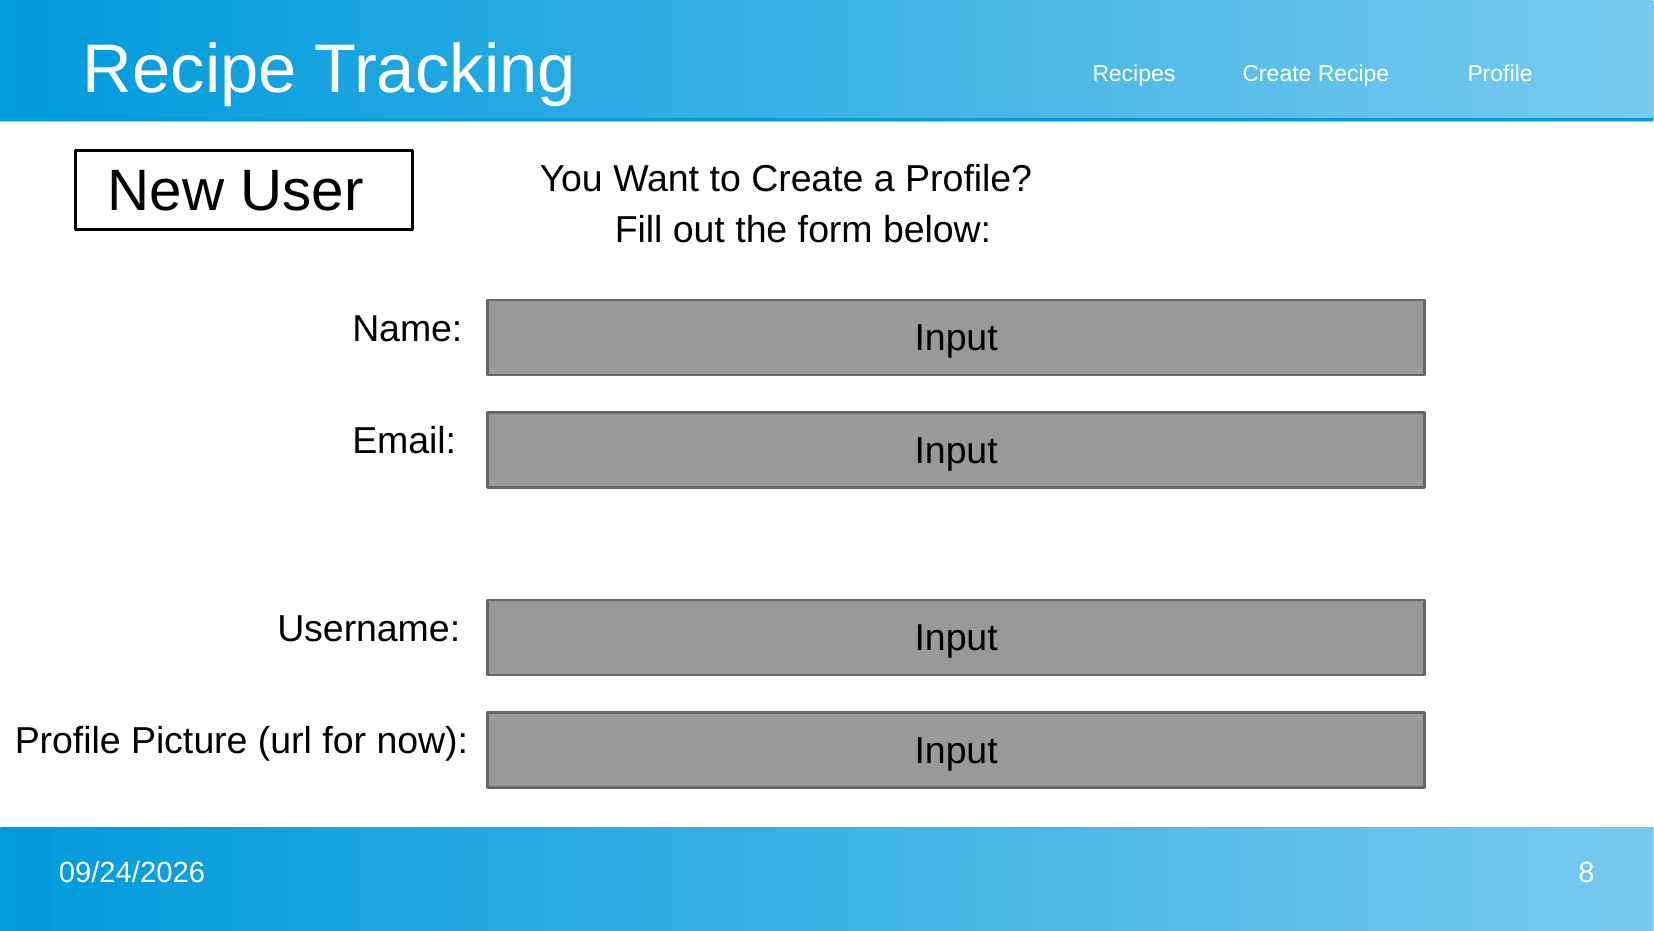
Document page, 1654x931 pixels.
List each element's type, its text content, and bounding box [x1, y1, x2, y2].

title Recipe Tracking [59, 29, 601, 108]
text_box Input [487, 712, 1425, 788]
text_box Input [487, 300, 1425, 376]
text_box Username: [262, 600, 487, 676]
text_box Input [487, 600, 1425, 676]
text_box Email: [337, 412, 487, 488]
text_box Fill out the form below: [600, 201, 1013, 300]
text_box New User [75, 150, 413, 230]
text_box Input [487, 412, 1425, 488]
text_box You Want to Create a Profile? [525, 150, 1088, 226]
text_box Name: [337, 300, 487, 376]
title Recipes Create Recipe Profile [975, 34, 1651, 113]
text_box Profile Picture (url for now): [0, 712, 676, 812]
